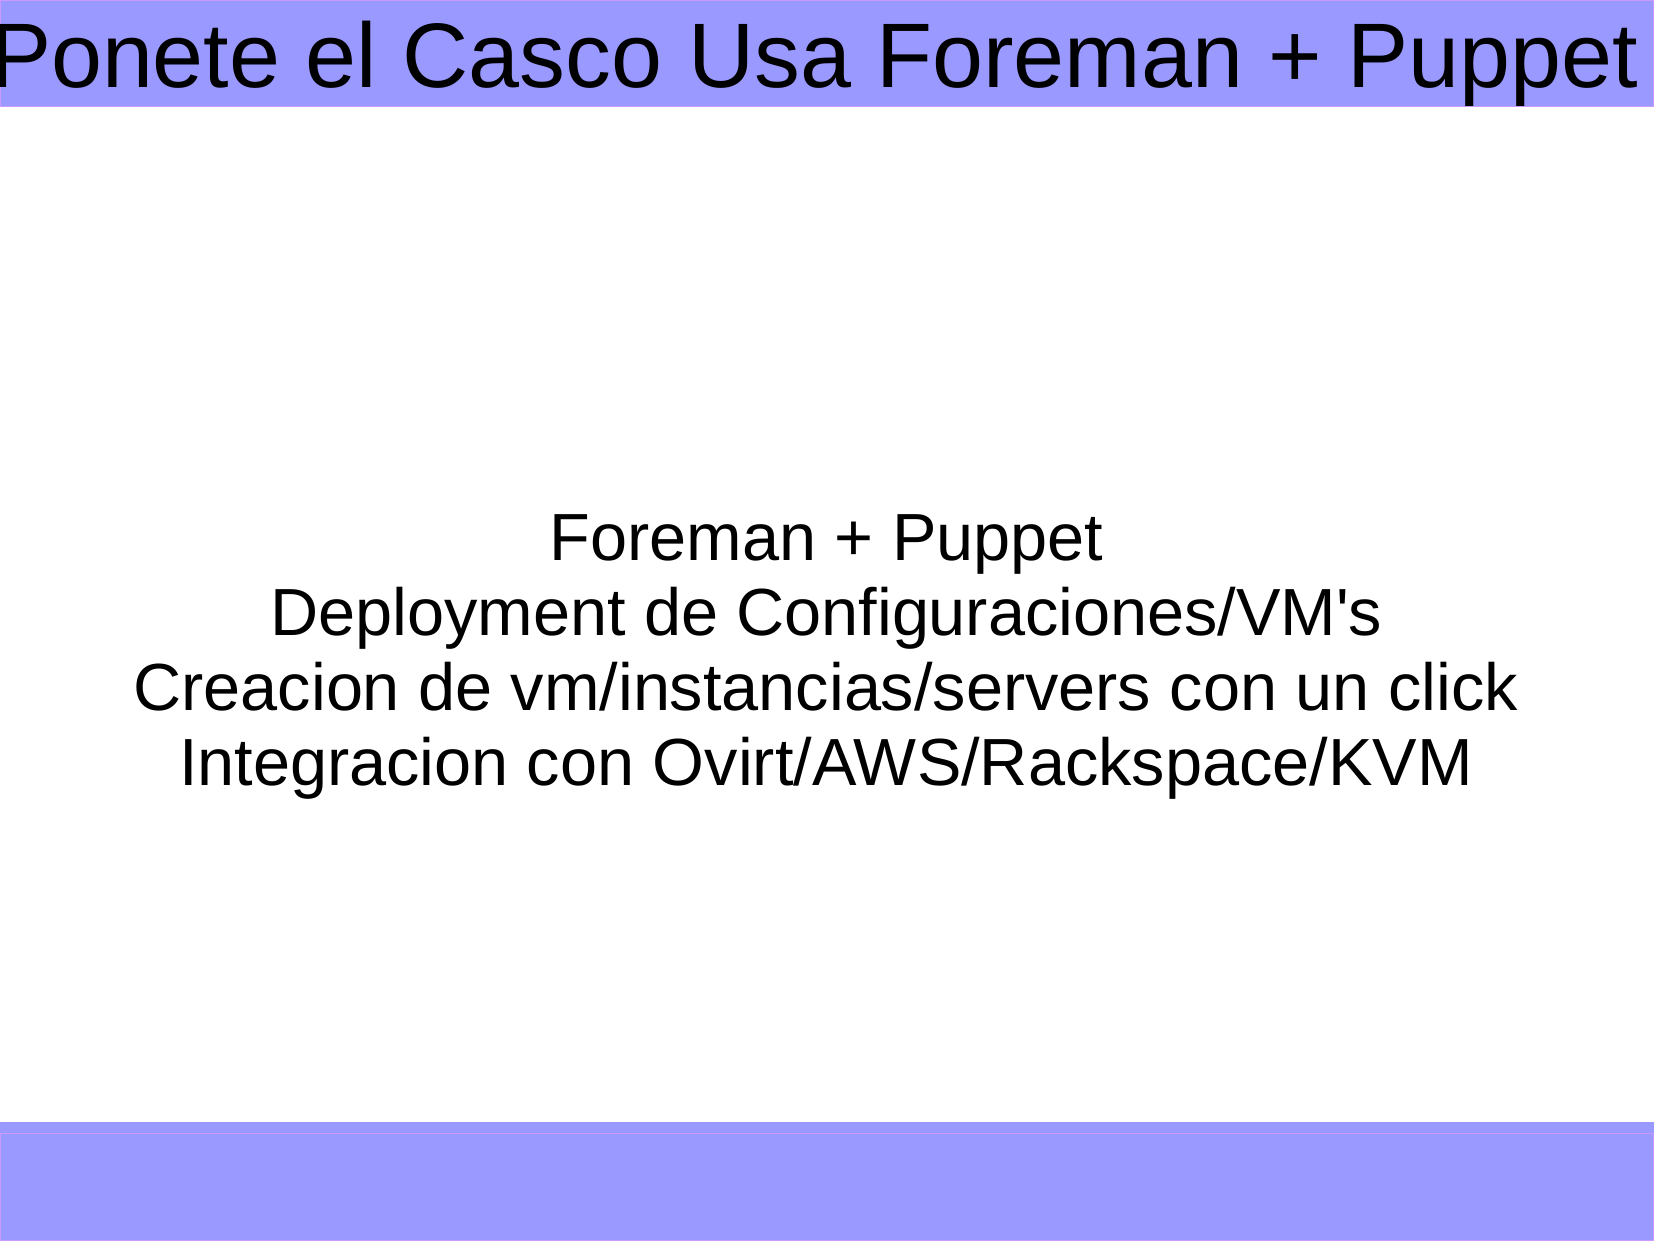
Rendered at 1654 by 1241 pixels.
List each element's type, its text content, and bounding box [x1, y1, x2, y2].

title Ponete el Casco Usa Foreman + Puppet [0, 0, 1654, 160]
subtitle Foreman + Puppet Deployment de Configuraciones/VM's Creacion de vm/instancias/servers con un click Integracion con Ovirt/AWS/Rackspace/KVM [82, 290, 1571, 1010]
text_box [0, 1133, 1654, 1241]
